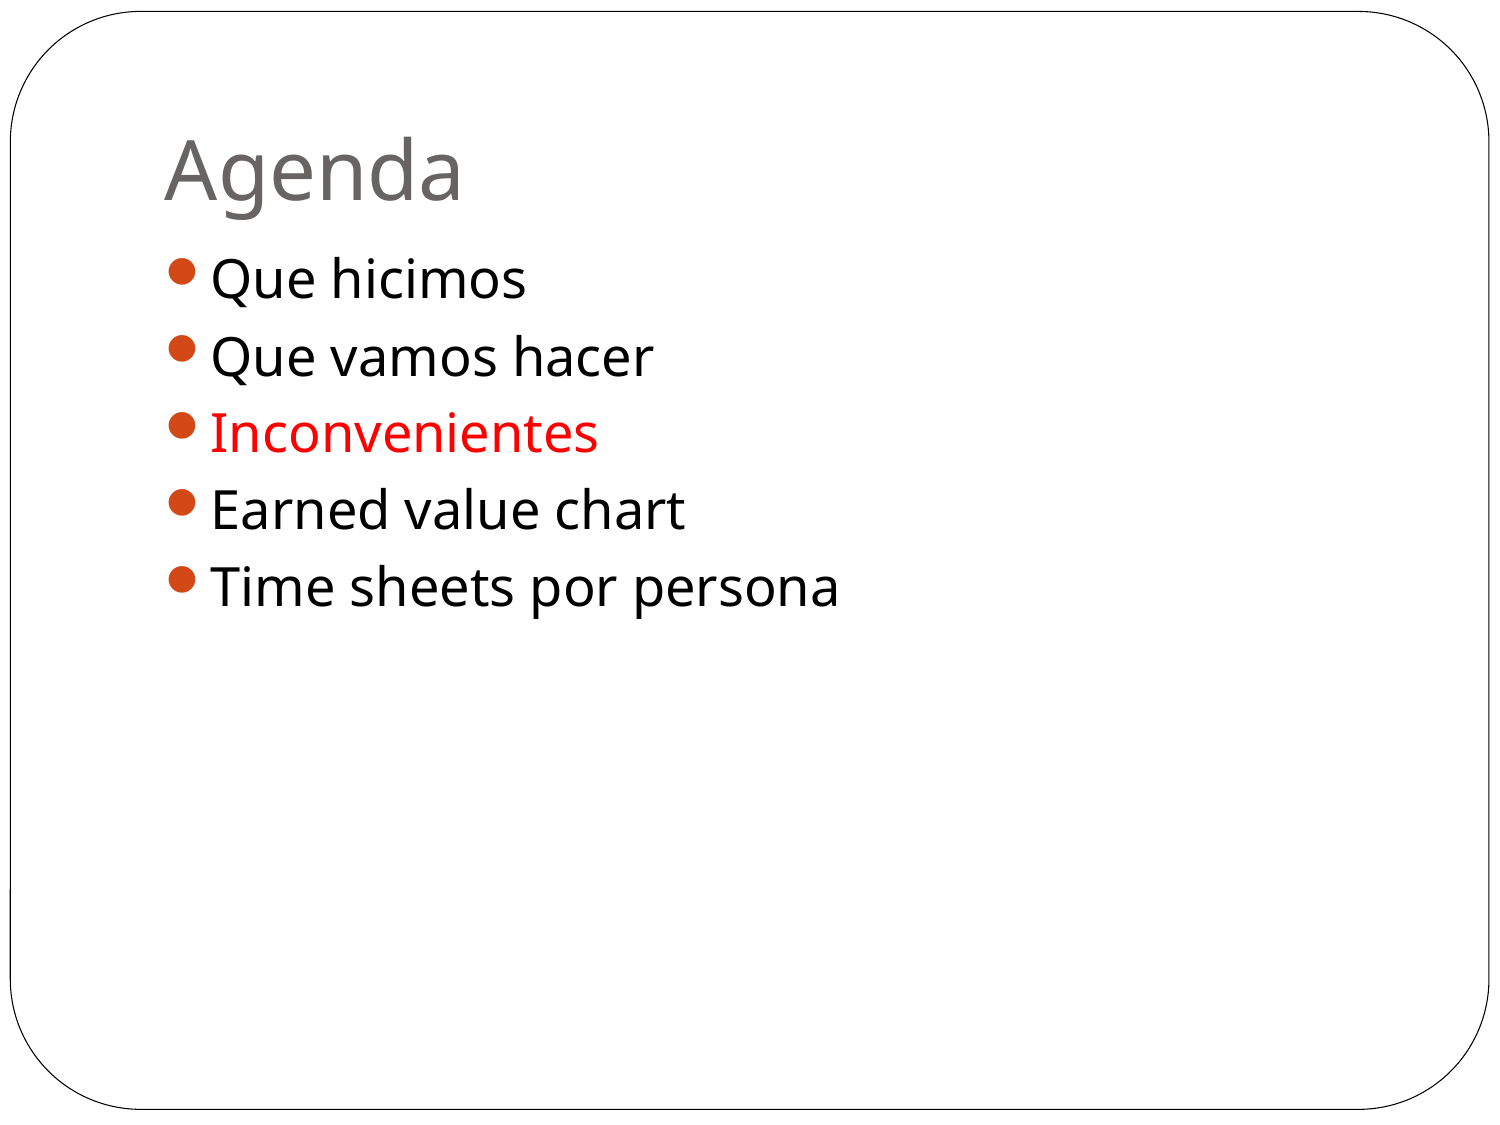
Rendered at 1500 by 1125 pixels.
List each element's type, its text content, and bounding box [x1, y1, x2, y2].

text_box Que hicimos Que vamos hacer Inconvenientes Earned value chart Time sheets por persona [149, 237, 1425, 988]
text_box Agenda [149, 45, 1425, 233]
